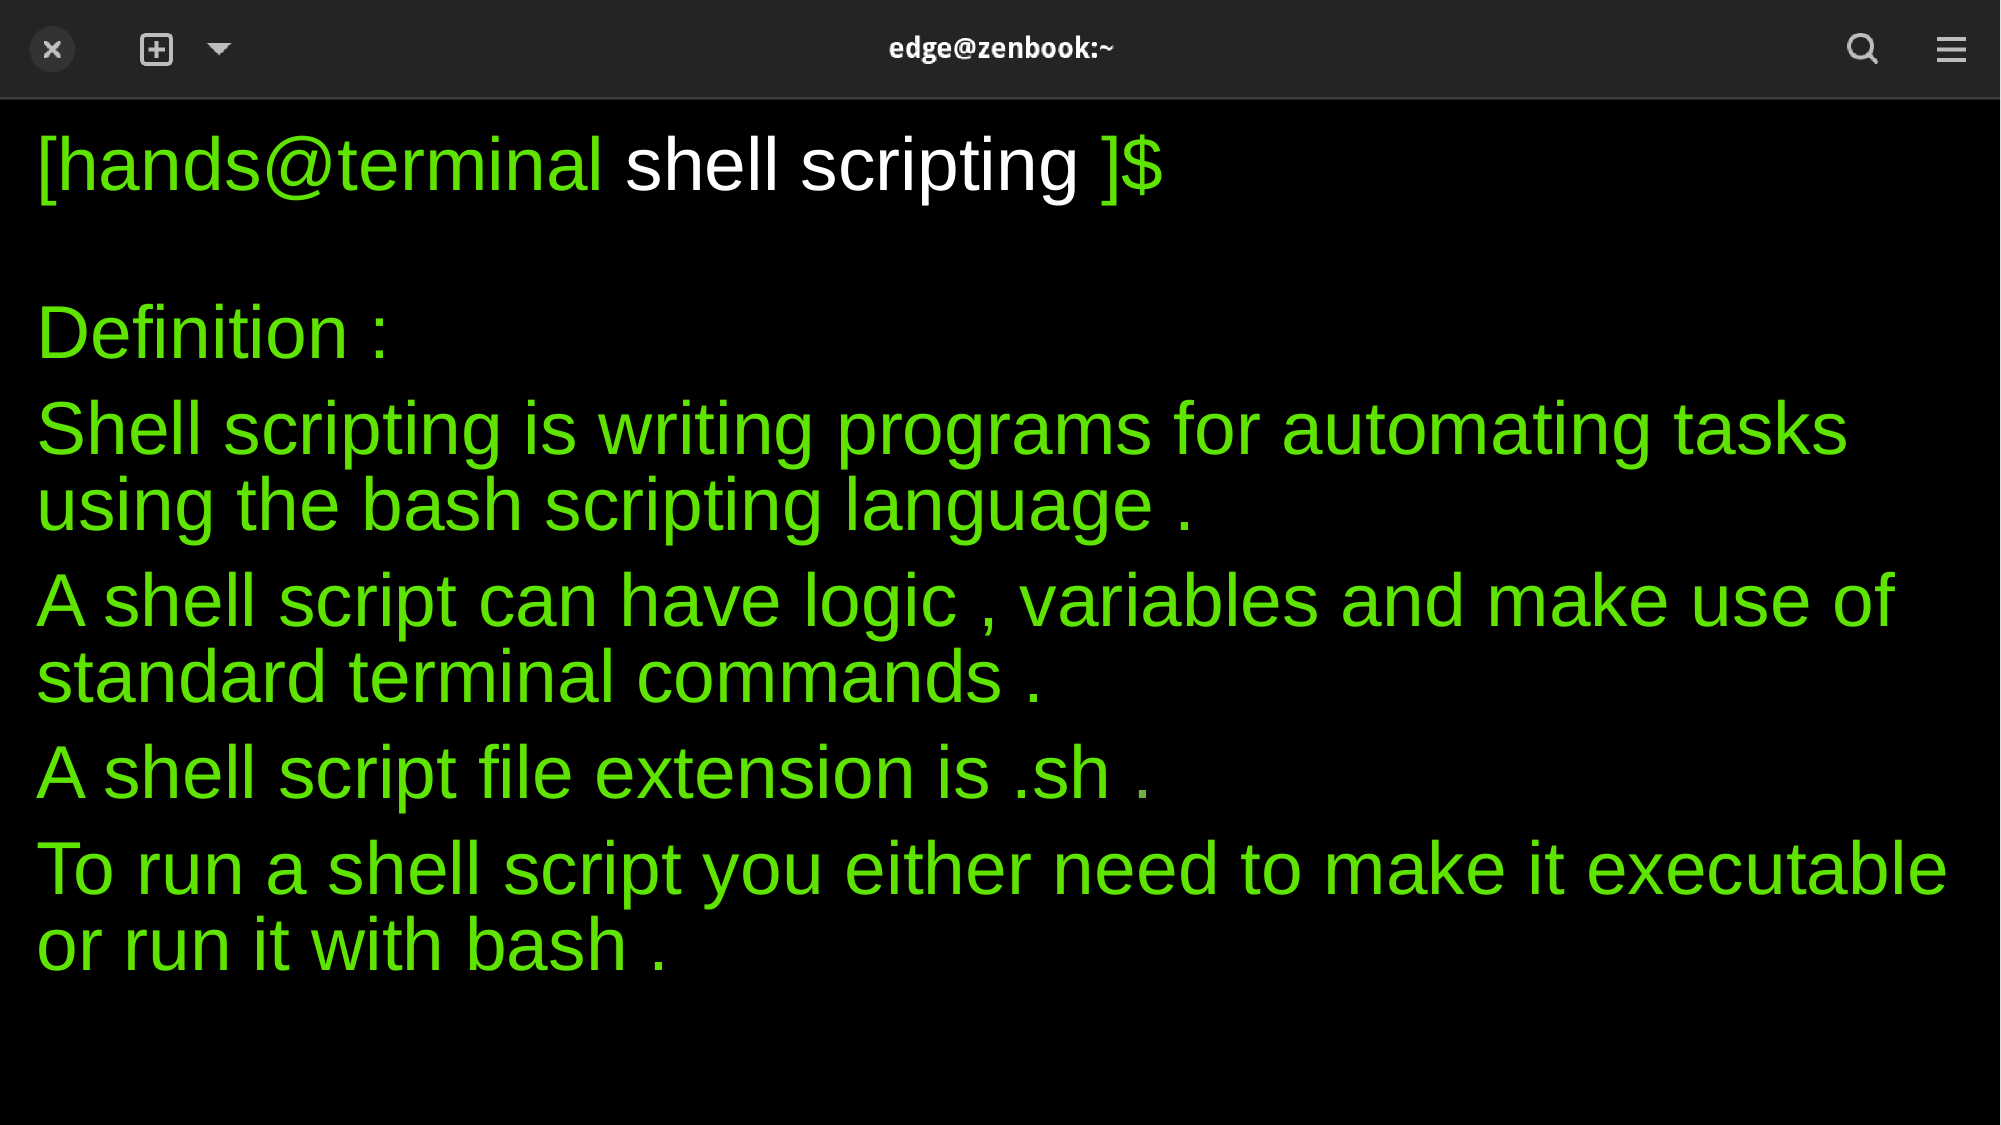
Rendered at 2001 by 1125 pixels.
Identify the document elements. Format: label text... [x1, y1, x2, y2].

subtitle [hands@terminal shell scripting ]$ Definition : Shell scripting is writing programs for automating tasks using the bash scripting language . A shell script can have logic , variables and make use of standard terminal commands . A shell script file extension is .sh . To run a shell script you either need to make it executable or run it with bash . [21, 122, 1980, 1108]
picture [0, 0, 2001, 1125]
